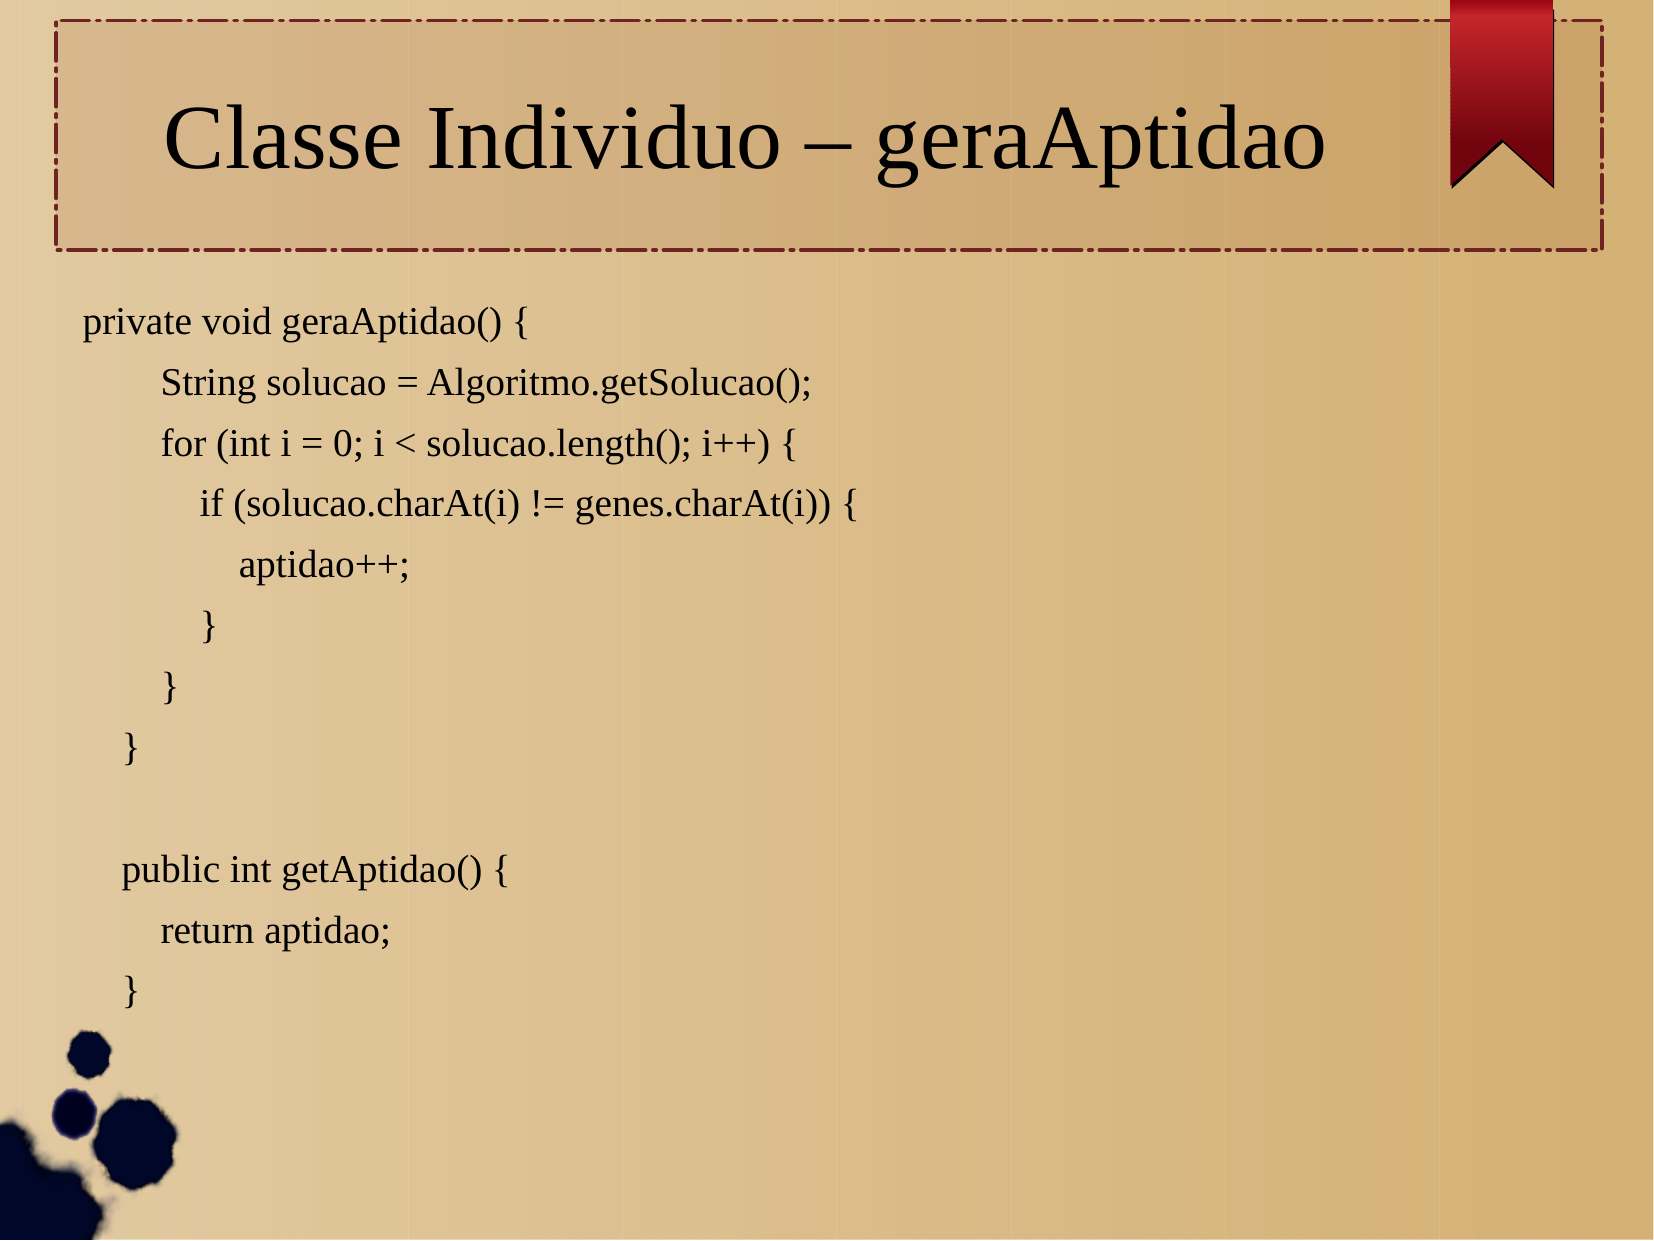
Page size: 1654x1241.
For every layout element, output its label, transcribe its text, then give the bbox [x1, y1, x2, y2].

list private void geraAptidao() { String solucao = Algoritmo.getSolucao(); for (int i = 0; i < solucao.length(); i++) { if (solucao.charAt(i) != genes.charAt(i)) { aptidao++; } } } public int getAptidao() { return aptidao; } [82, 299, 1571, 1019]
title Classe Individuo – geraAptidao [82, 47, 1412, 229]
